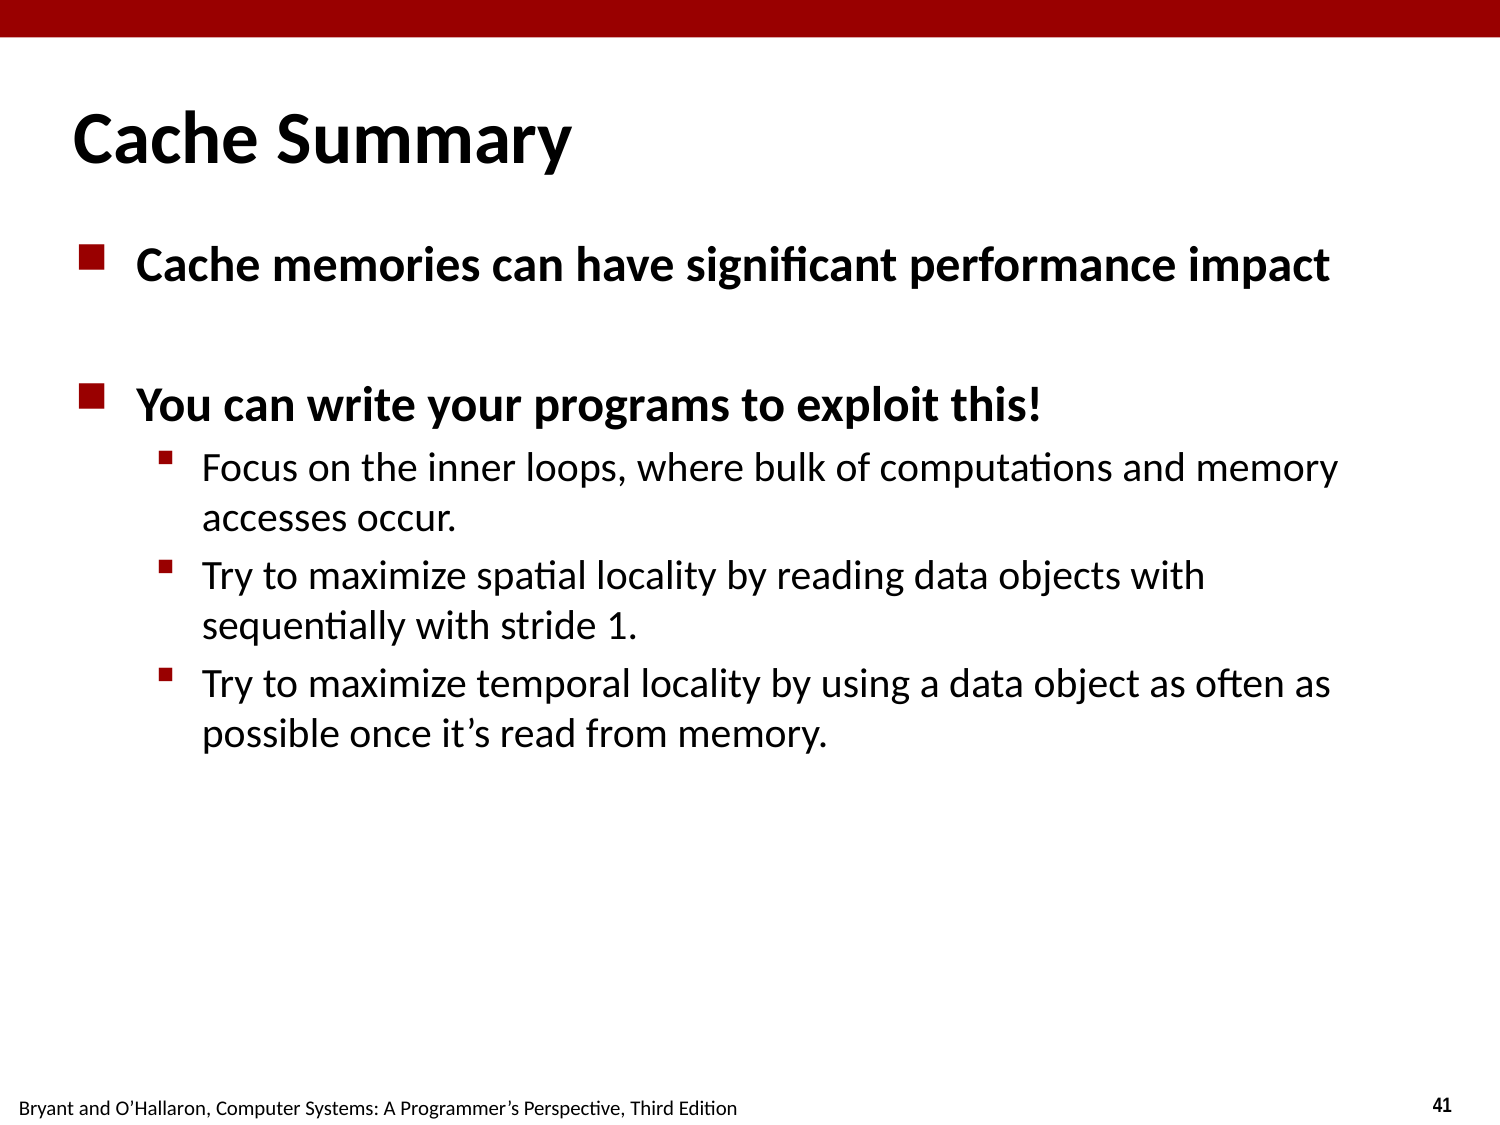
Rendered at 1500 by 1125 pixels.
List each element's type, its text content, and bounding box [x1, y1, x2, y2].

title Cache Summary [58, 71, 1304, 197]
list Cache memories can have significant performance impact You can write your programs to exploit this! Focus on the inner loops, where bulk of computations and memory accesses occur. Try to maximize spatial locality by reading data objects with sequentially with stride 1. Try to maximize temporal locality by using a data object as often as possible once it’s read from memory. [65, 223, 1361, 1040]
